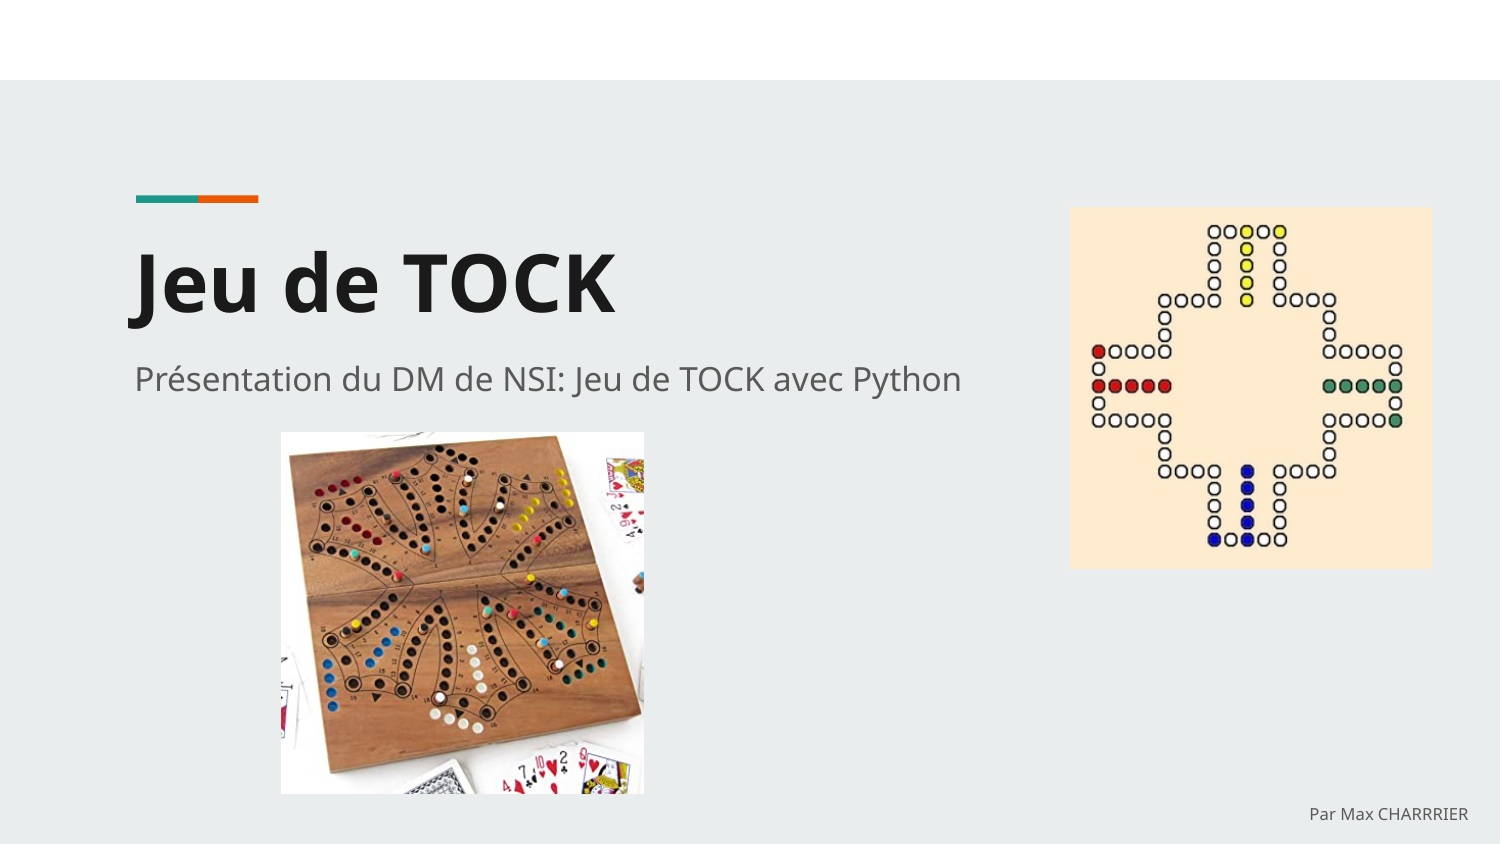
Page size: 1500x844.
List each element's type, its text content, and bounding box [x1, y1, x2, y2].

title Jeu de TOCK [119, 216, 1070, 343]
picture [1070, 207, 1432, 569]
list Par Max CHARRRIER [1294, 786, 1489, 832]
picture [281, 432, 644, 794]
subtitle Présentation du DM de NSI: Jeu de TOCK avec Python [119, 343, 1070, 433]
